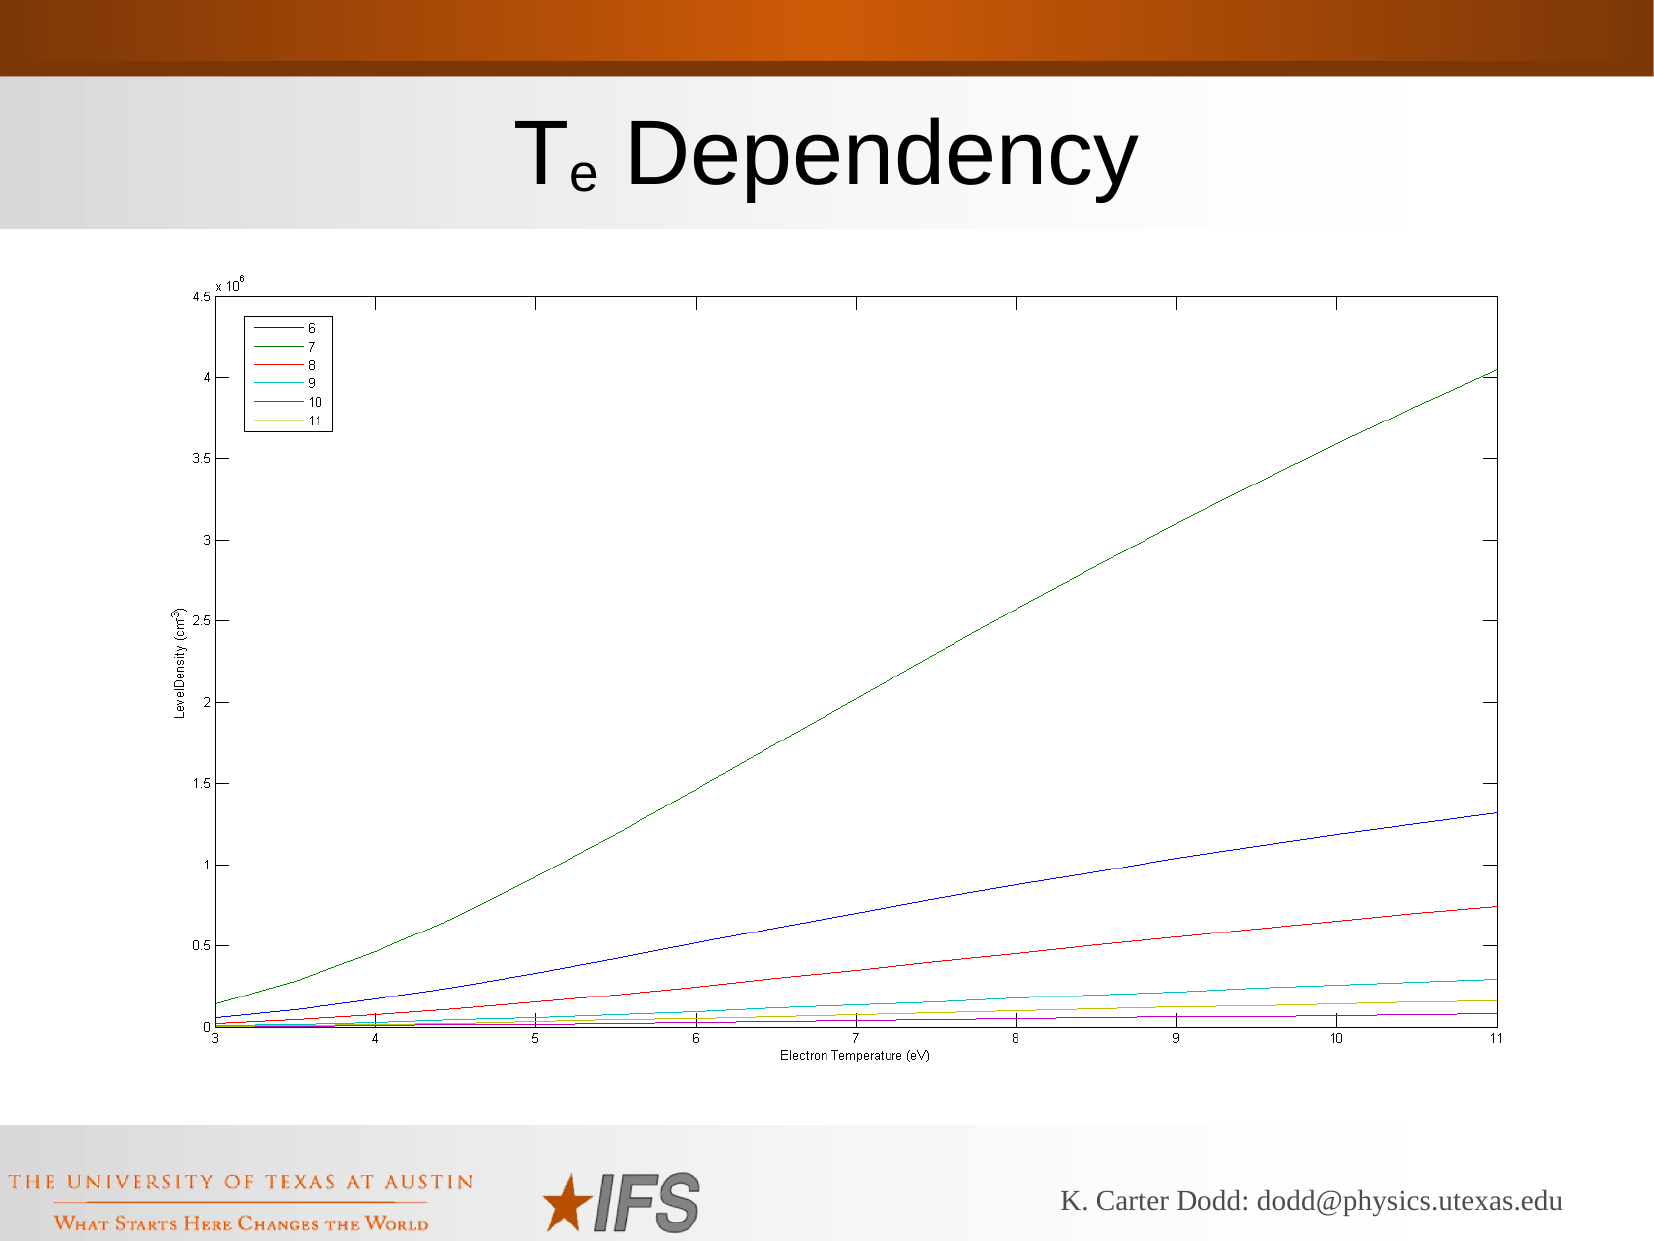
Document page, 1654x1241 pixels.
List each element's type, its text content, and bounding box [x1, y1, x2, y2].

title Te Dependency [82, 56, 1571, 229]
picture [0, 0, 1654, 1241]
